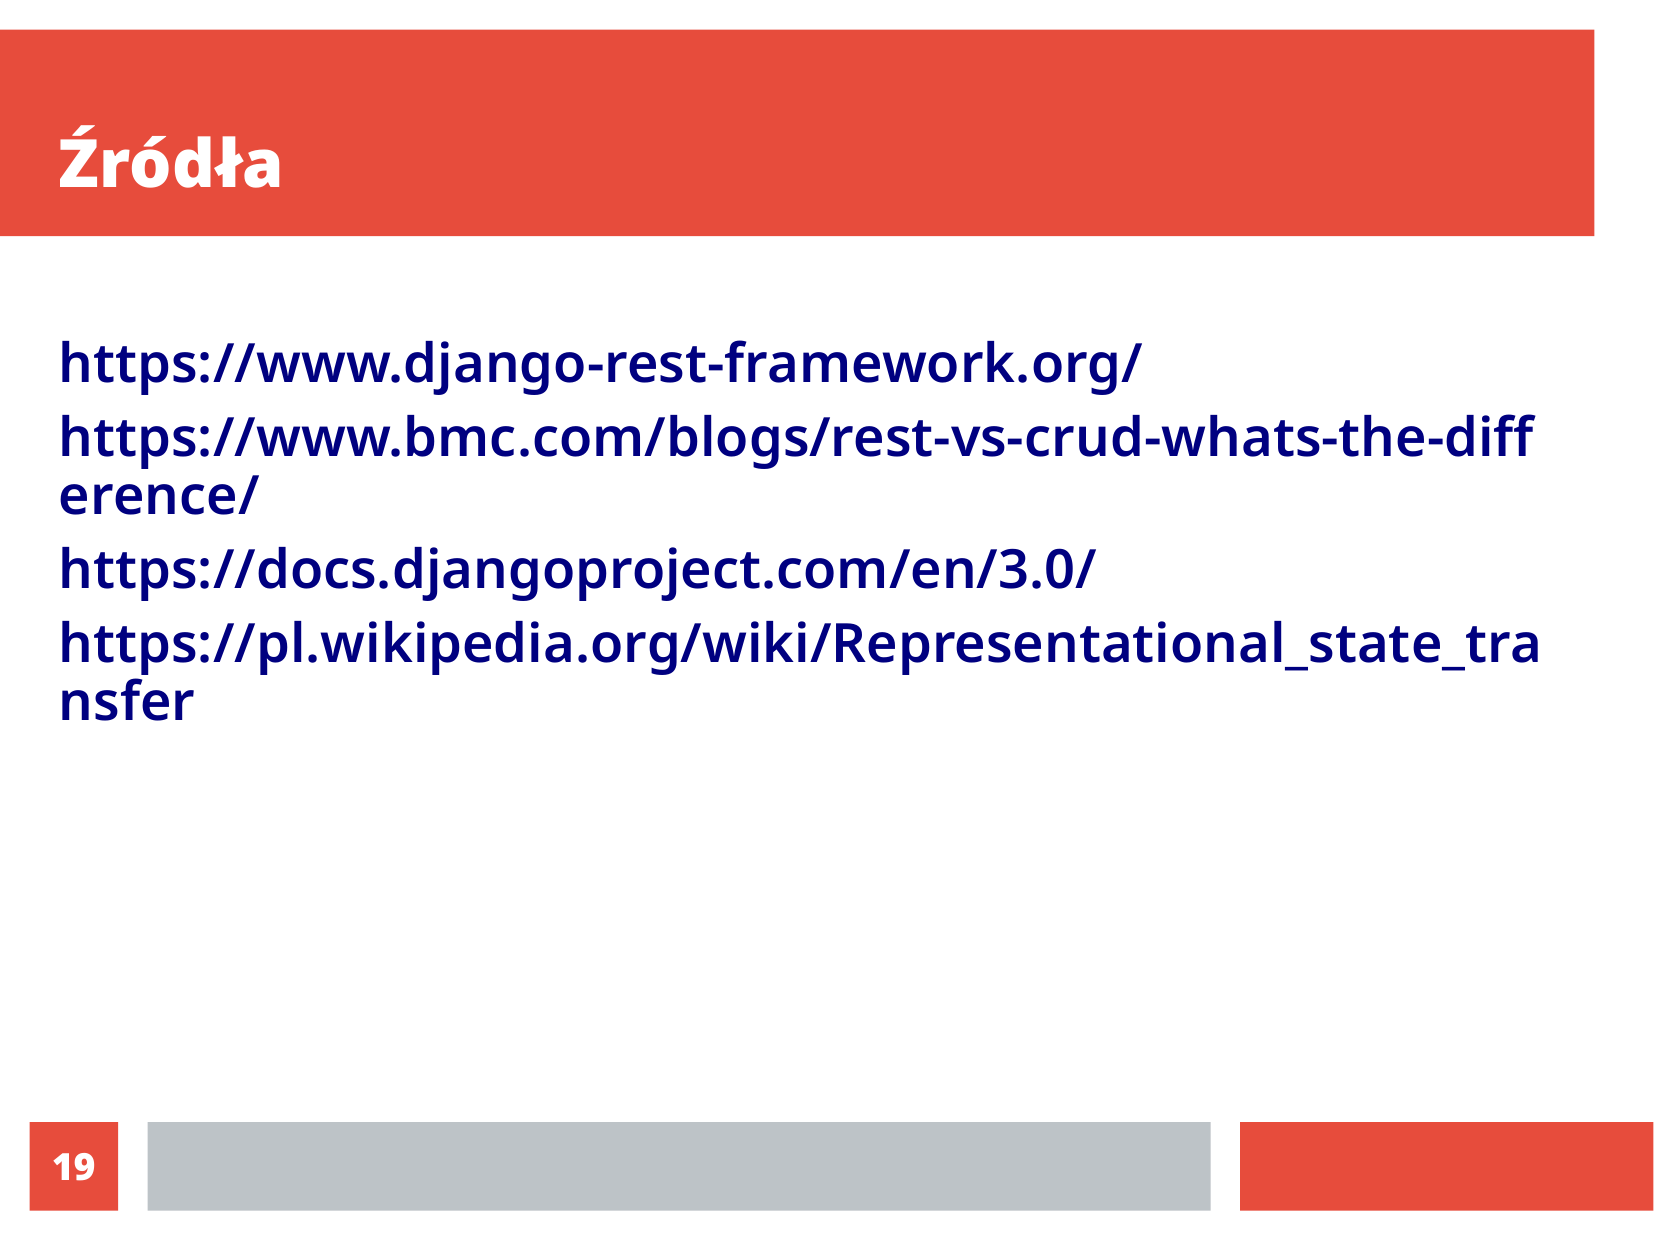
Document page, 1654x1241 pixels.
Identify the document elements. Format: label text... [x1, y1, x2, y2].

list https://www.django-rest-framework.org/ https://www.bmc.com/blogs/rest-vs-crud-whats-the-difference/https://docs.djangoproject.com/en/3.0/https://pl.wikipedia.org/wiki/Representational_state_transfer [59, 324, 1565, 1093]
title Źródła [59, 59, 1595, 207]
